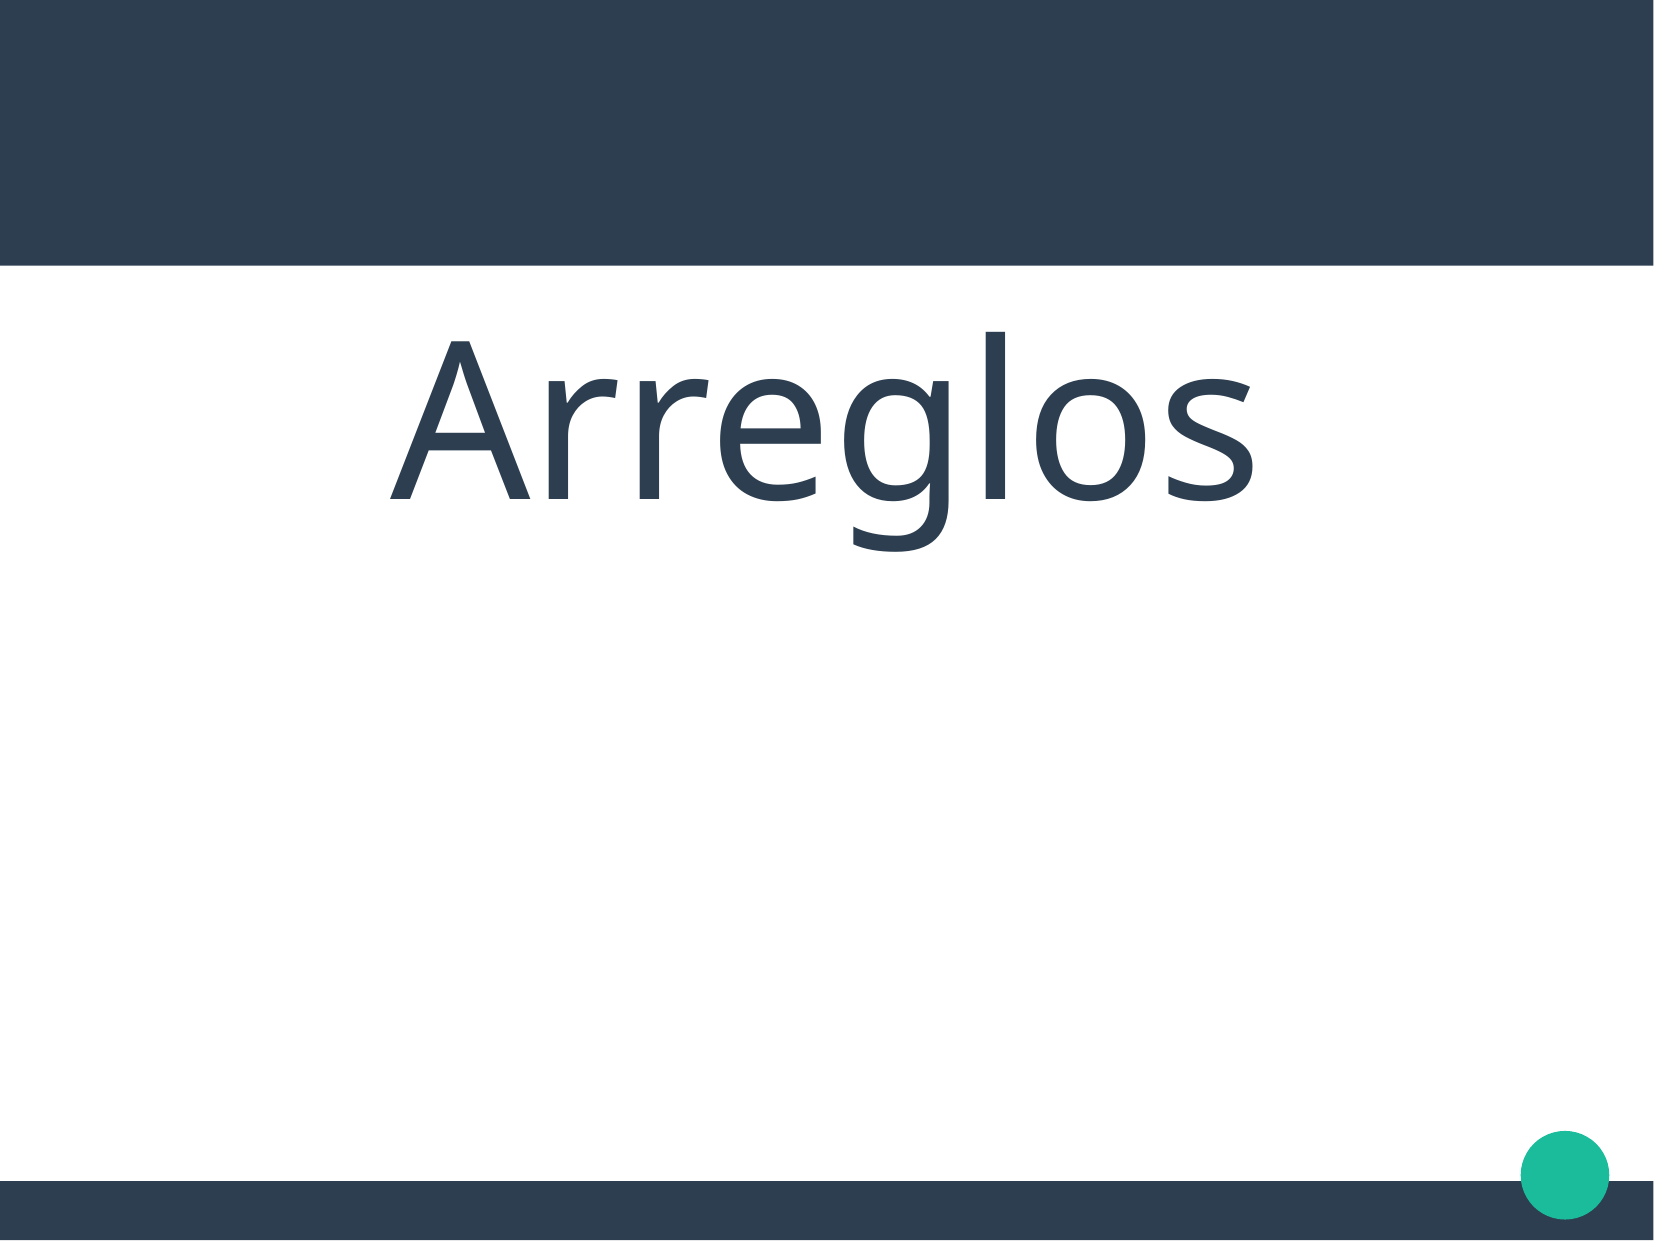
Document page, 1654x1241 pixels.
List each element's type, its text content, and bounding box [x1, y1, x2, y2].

subtitle Arreglos [59, 49, 1595, 779]
